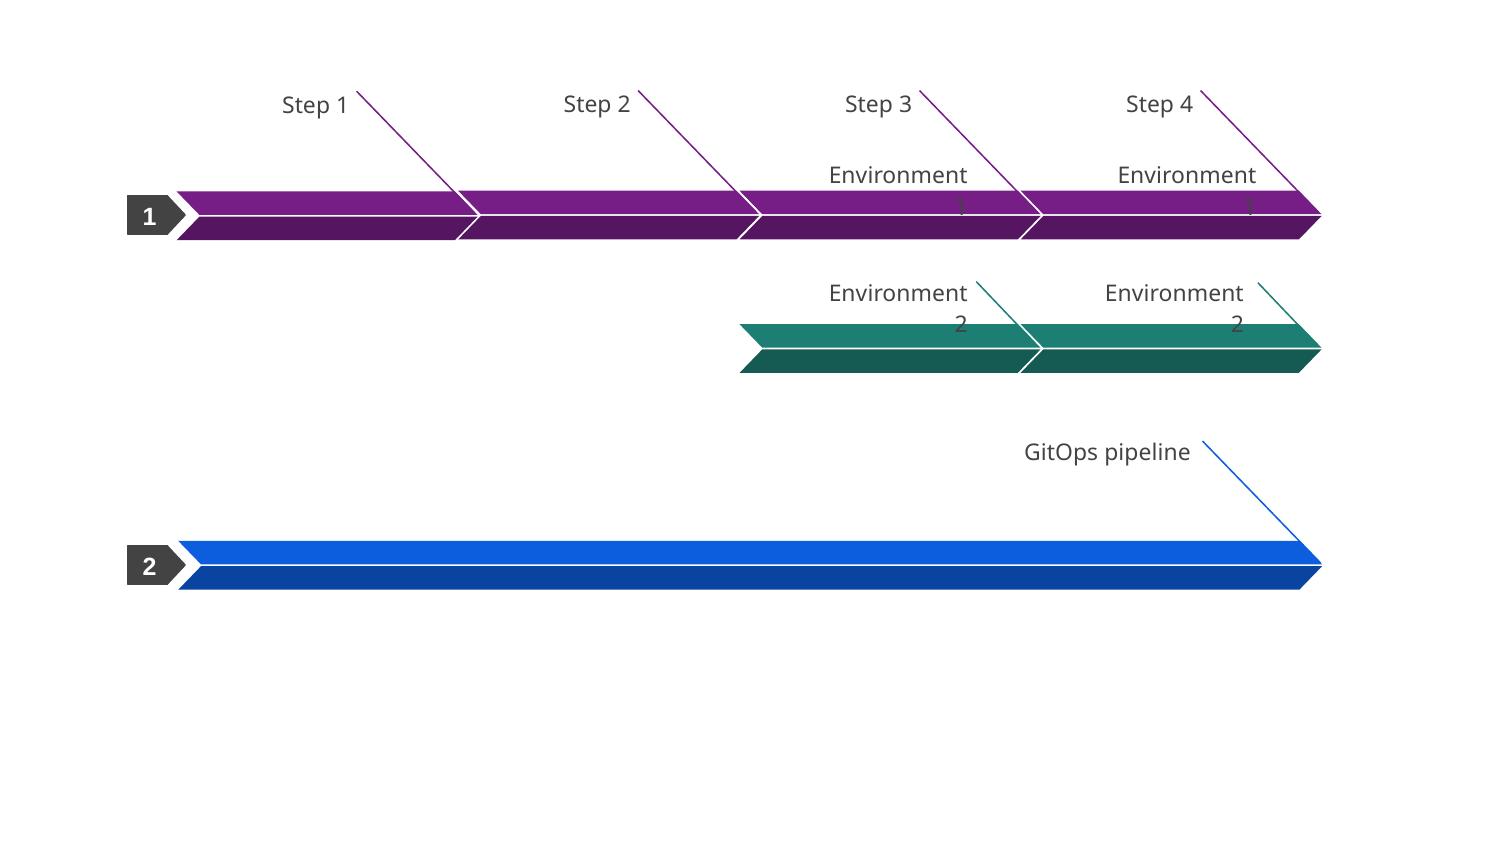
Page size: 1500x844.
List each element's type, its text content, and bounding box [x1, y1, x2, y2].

text_box Environment 2 [806, 259, 983, 299]
text_box [168, 546, 186, 584]
text_box 1 [127, 195, 168, 235]
text_box [178, 566, 1323, 590]
text_box [176, 191, 478, 215]
text_box 2 [127, 545, 168, 585]
text_box Environment 1 [806, 141, 983, 182]
text_box GitOps pipeline [816, 418, 1207, 459]
text_box [739, 349, 1322, 373]
text_box [168, 196, 186, 234]
text_box [739, 324, 1322, 348]
text_box [178, 540, 1323, 565]
text_box Environment 2 [1082, 259, 1259, 299]
text_box Step 2 [543, 70, 646, 111]
text_box Step 1 [262, 71, 365, 111]
text_box Step 3 [759, 70, 928, 111]
text_box Step 4 [1031, 70, 1209, 111]
text_box [176, 190, 1322, 241]
text_box Environment 1 [1094, 141, 1272, 182]
